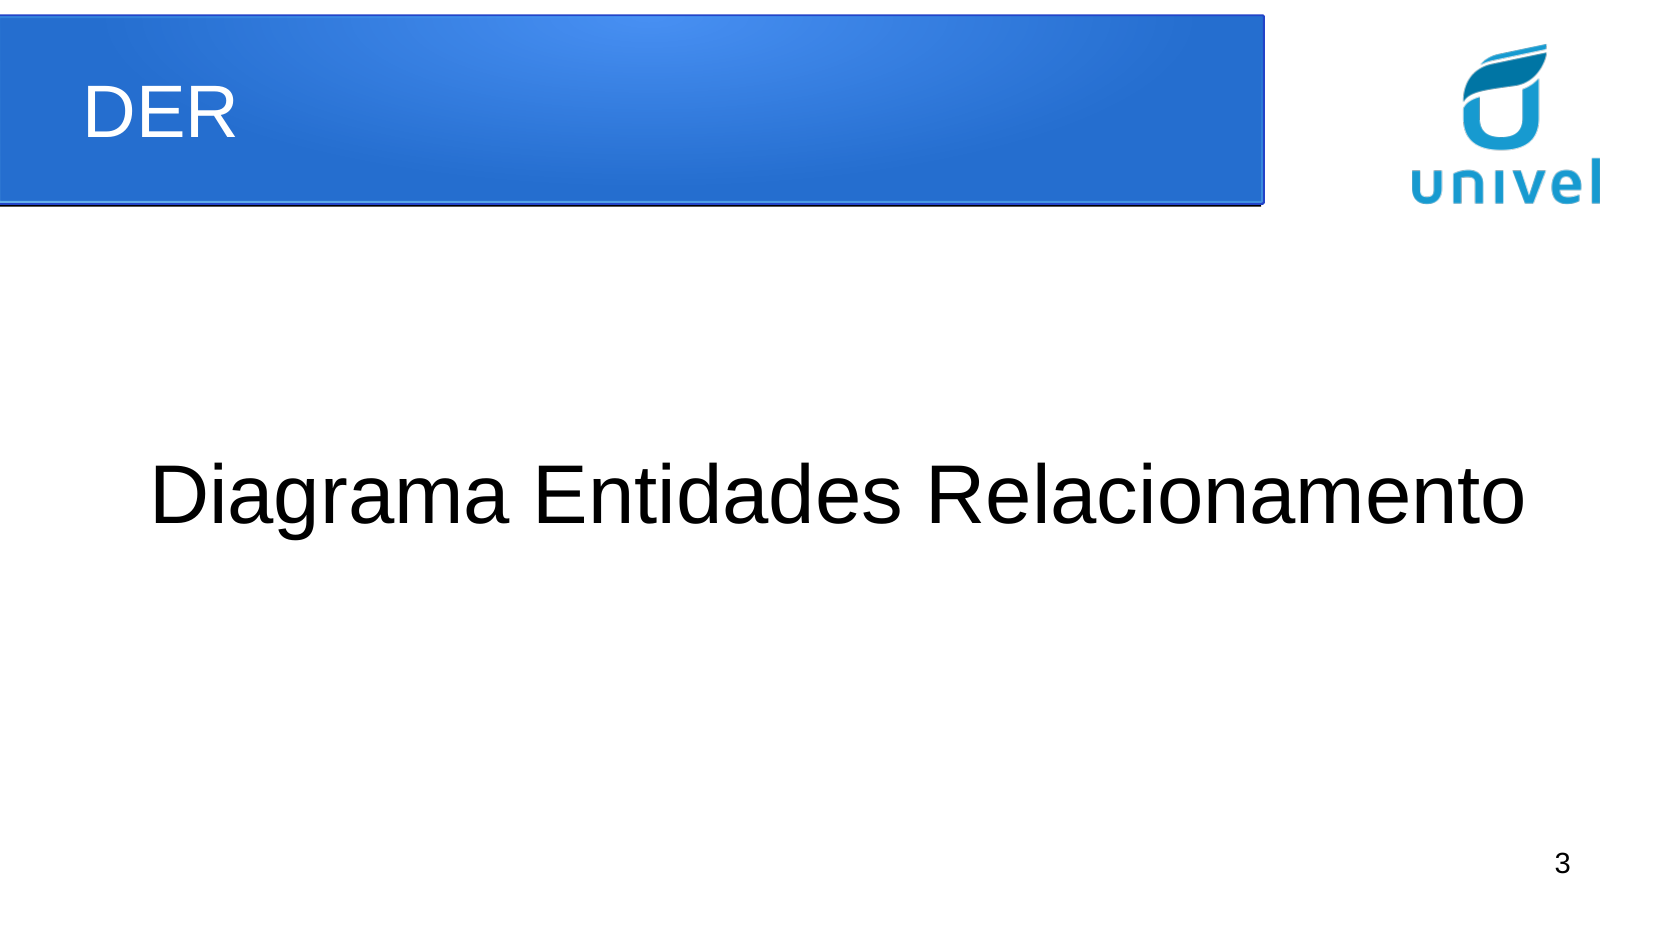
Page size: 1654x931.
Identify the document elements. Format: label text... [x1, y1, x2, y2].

picture [1405, 23, 1607, 225]
list Diagrama Entidades Relacionamento [59, 448, 1548, 626]
title DER [82, 35, 1235, 189]
